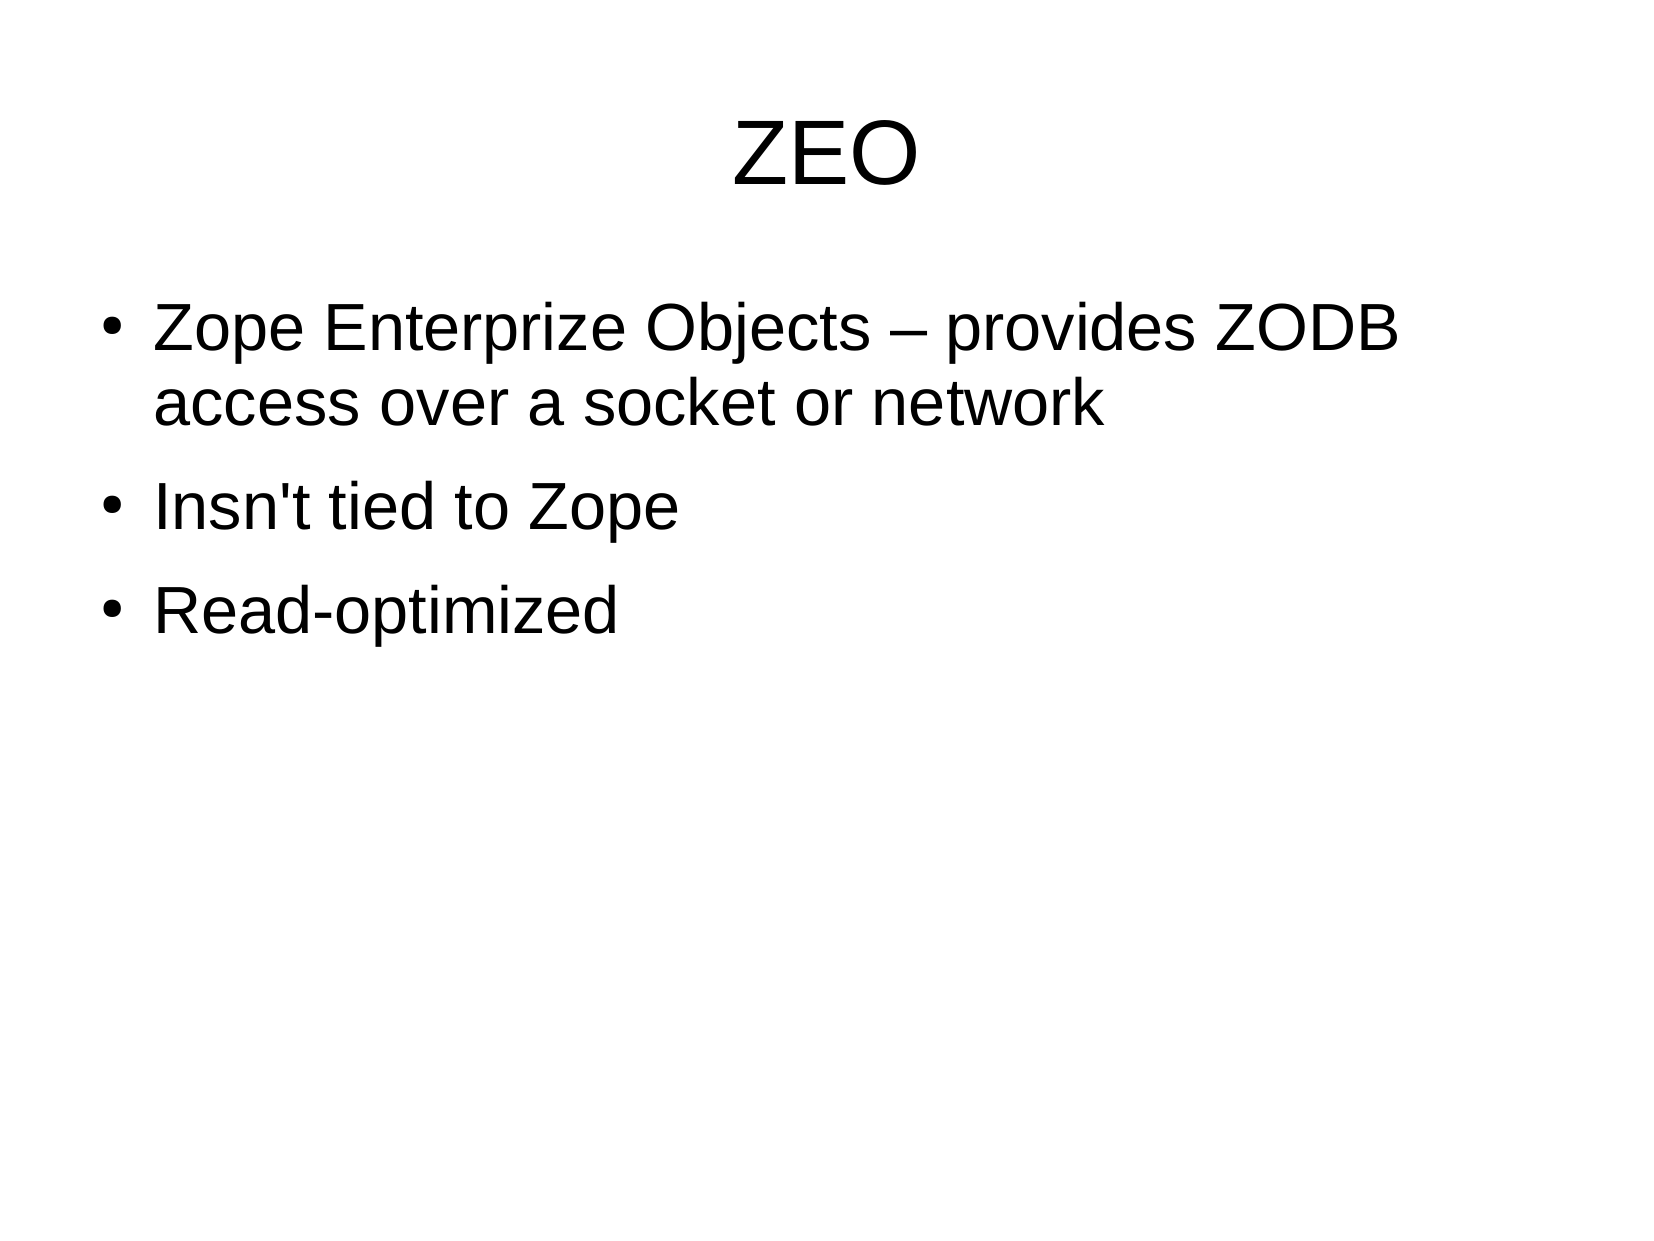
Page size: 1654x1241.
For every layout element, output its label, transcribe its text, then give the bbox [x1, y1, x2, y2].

title ZEO [82, 49, 1571, 257]
list Zope Enterprize Objects – provides ZODB access over a socket or network Insn't tied to Zope Read-optimized [82, 290, 1571, 1010]
